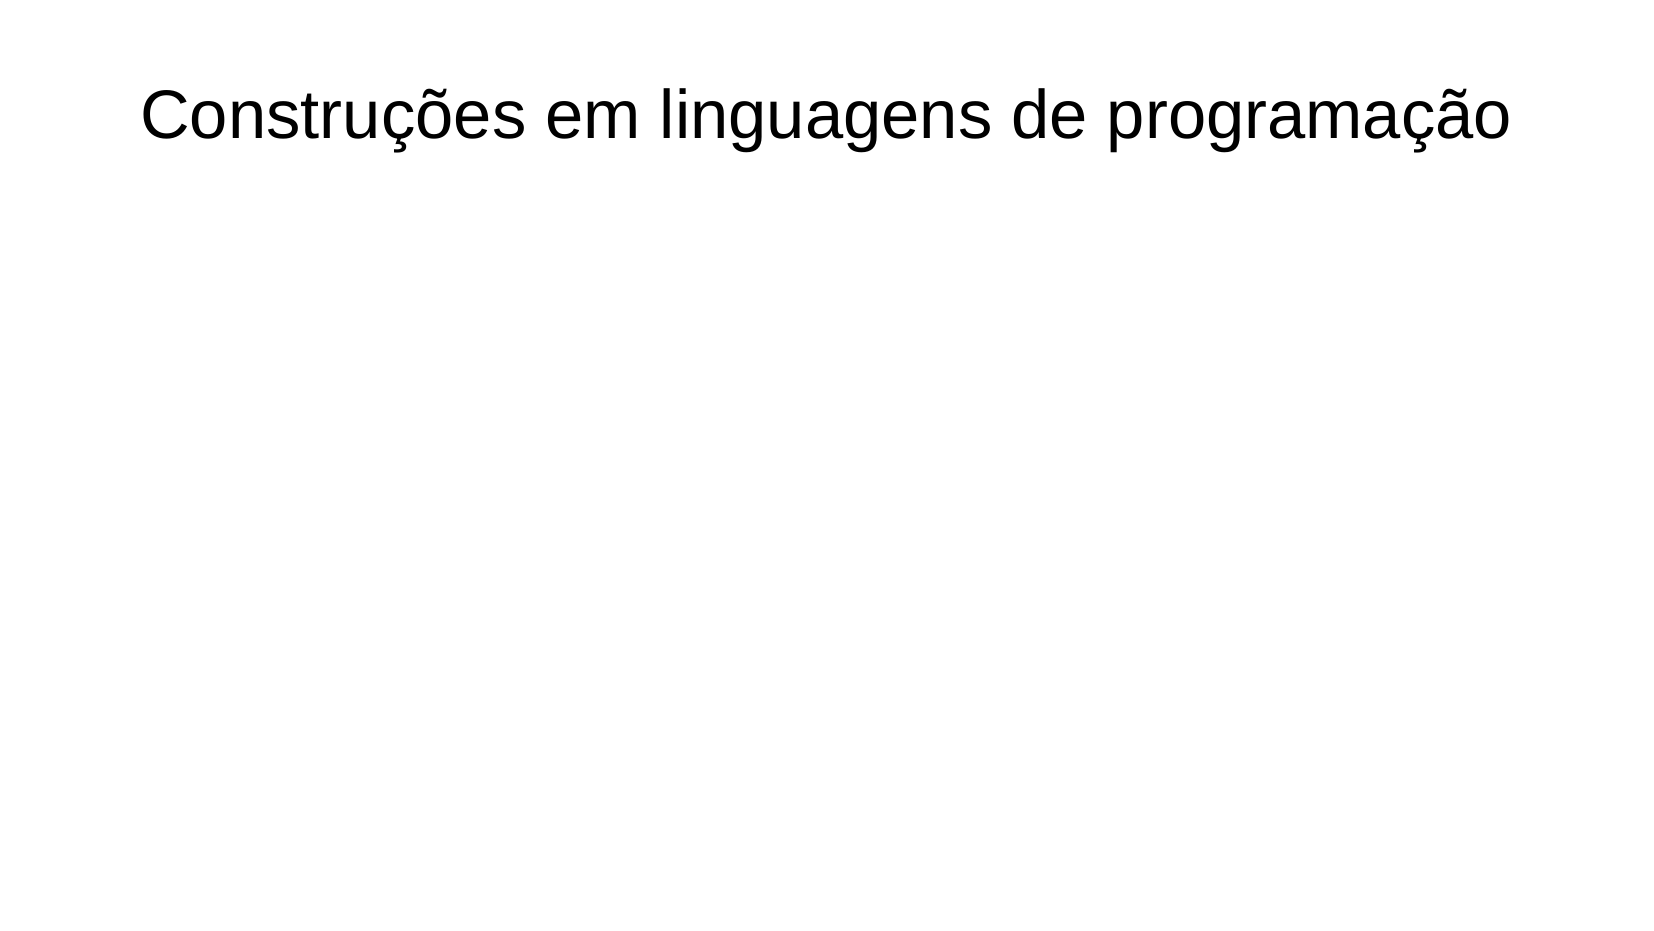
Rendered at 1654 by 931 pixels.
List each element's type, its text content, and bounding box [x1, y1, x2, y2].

title Construções em linguagens de programação [82, 37, 1571, 193]
